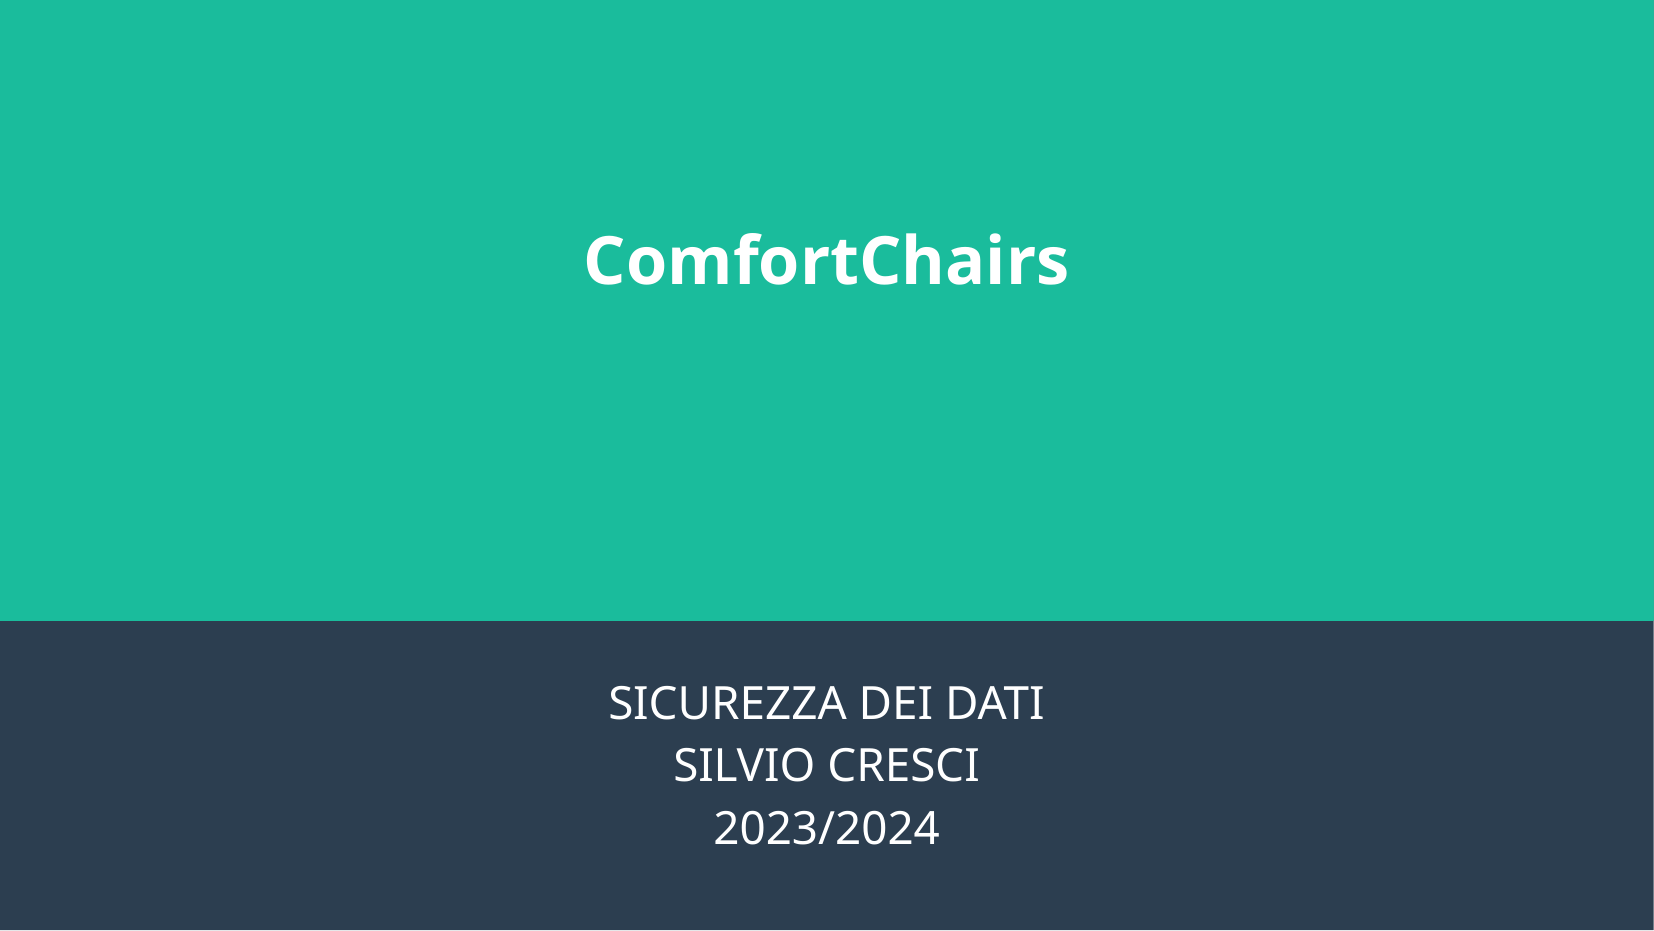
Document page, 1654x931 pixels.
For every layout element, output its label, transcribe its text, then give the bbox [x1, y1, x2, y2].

title ComfortChairs [59, 177, 1595, 296]
subtitle SICUREZZA DEI DATI SILVIO CRESCI 2023/2024 [59, 642, 1595, 886]
